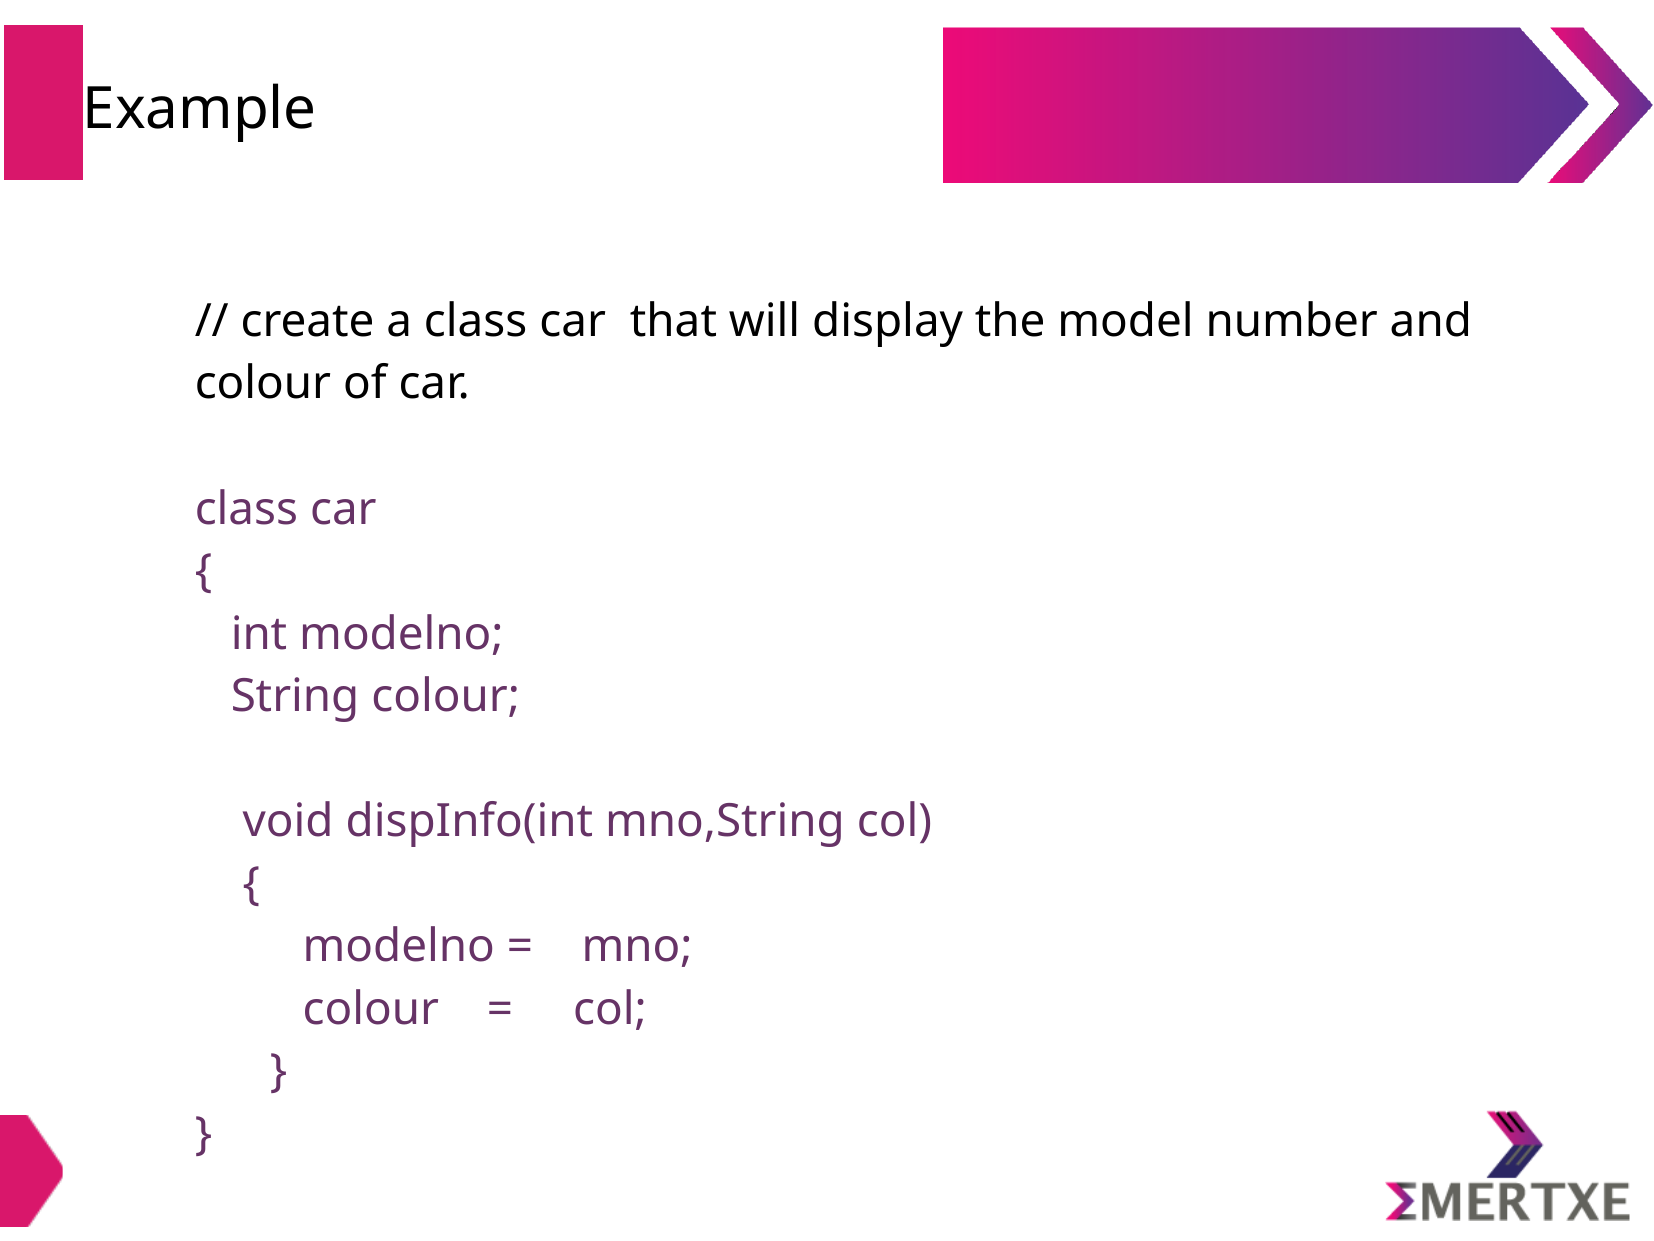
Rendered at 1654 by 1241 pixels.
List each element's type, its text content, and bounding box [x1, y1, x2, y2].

title Example [82, 2, 1571, 210]
picture [1385, 1107, 1631, 1221]
picture [1571, 27, 1653, 183]
text_box // create a class car that will display the model number and colour of car. class car { int modelno; String colour; void dispInfo(int mno,String col) { modelno = mno; colour = col; } } [180, 280, 1561, 1186]
